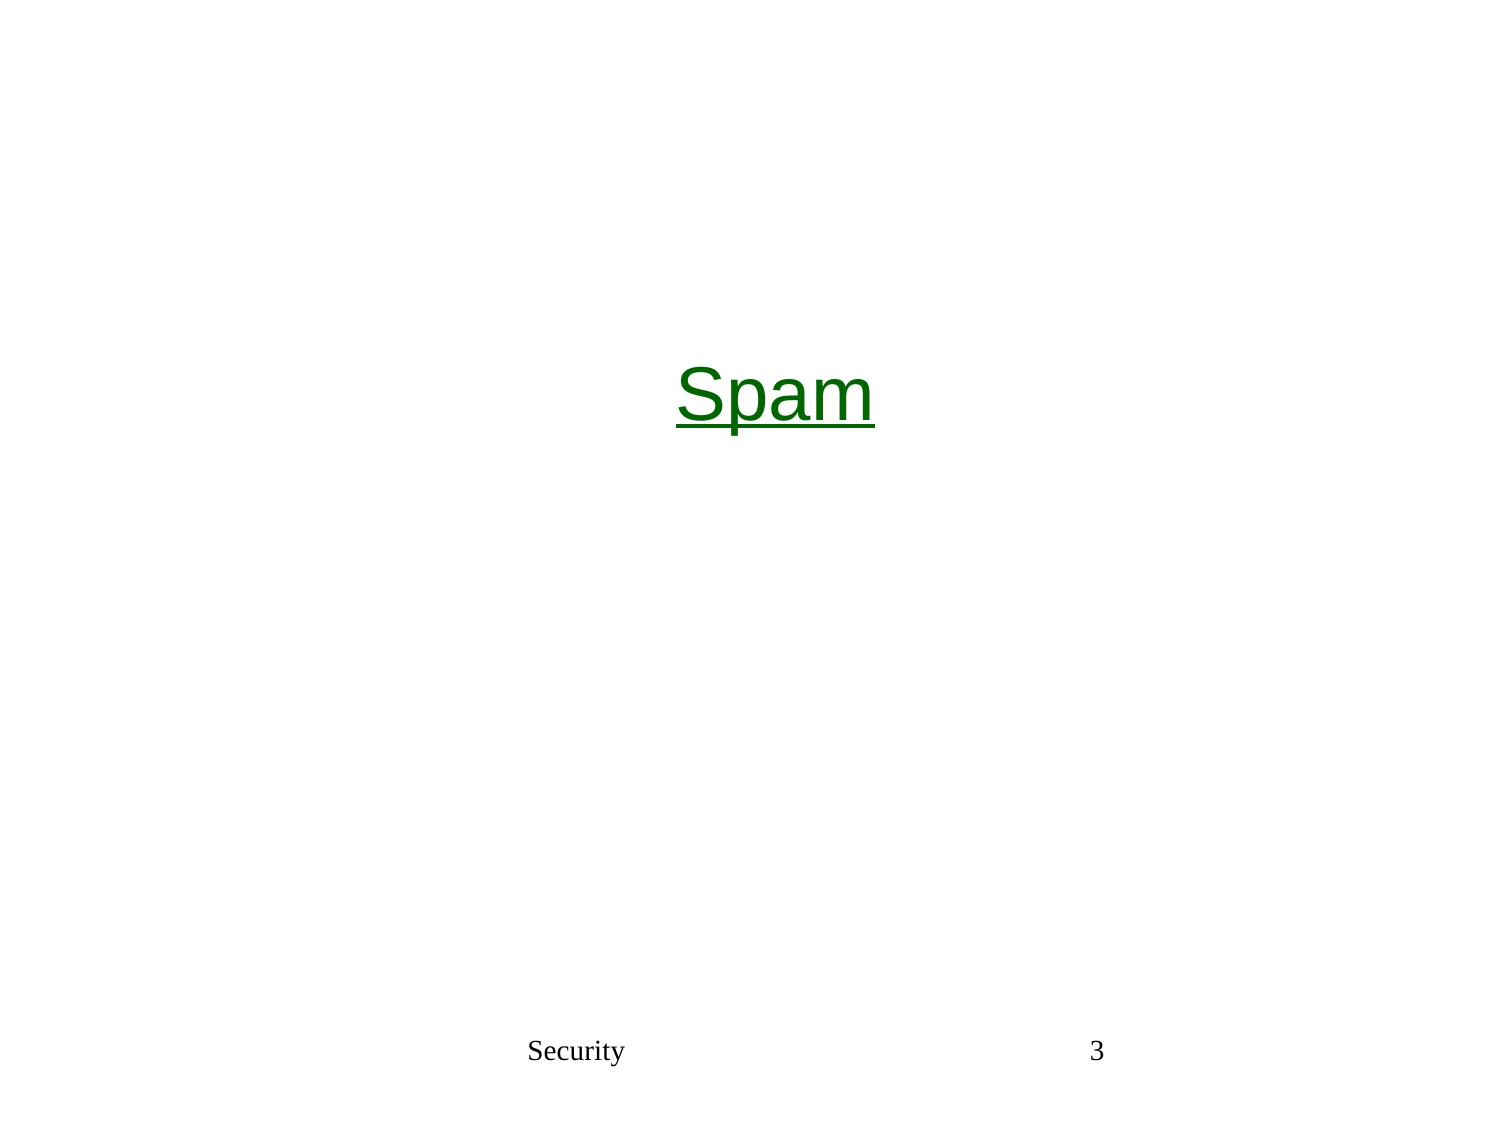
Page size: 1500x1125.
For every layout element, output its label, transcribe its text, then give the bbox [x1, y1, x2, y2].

title Spam [150, 299, 1401, 488]
slide_number <number> [1074, 1024, 1425, 1100]
footer Security [512, 1024, 988, 1100]
